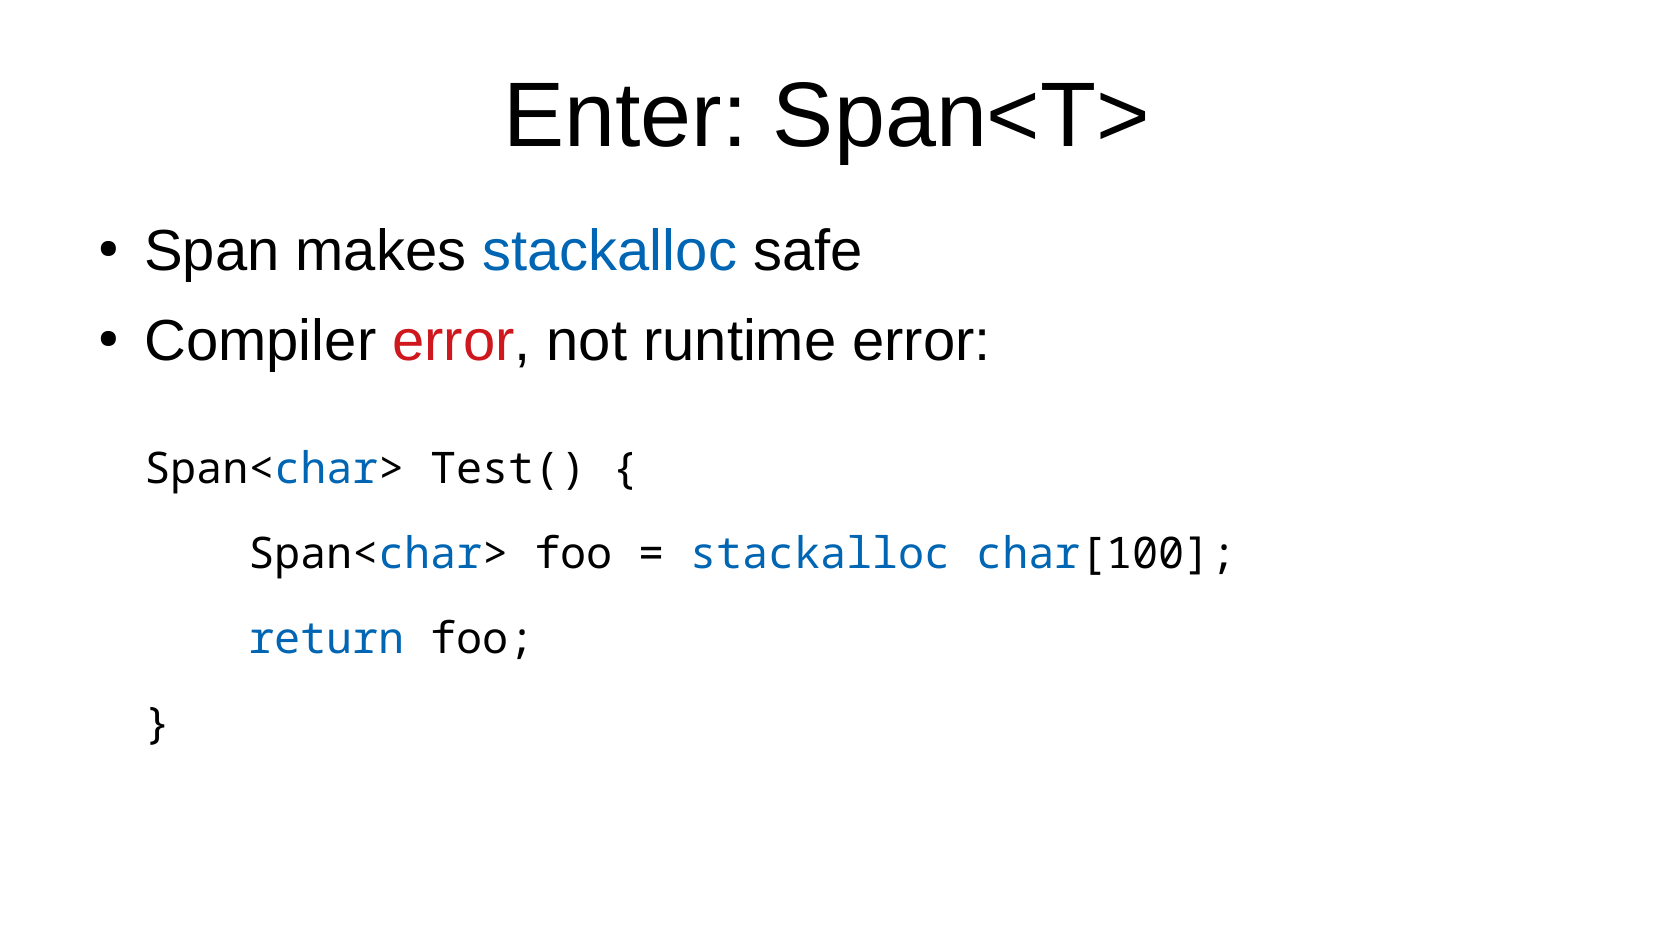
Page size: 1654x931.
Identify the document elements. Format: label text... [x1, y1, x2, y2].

list Span makes stackalloc safe Compiler error, not runtime error: Span<char> Test() { Span<char> foo = stackalloc char[100]; return foo; } [82, 217, 1571, 758]
title Enter: Span<T> [82, 37, 1571, 193]
